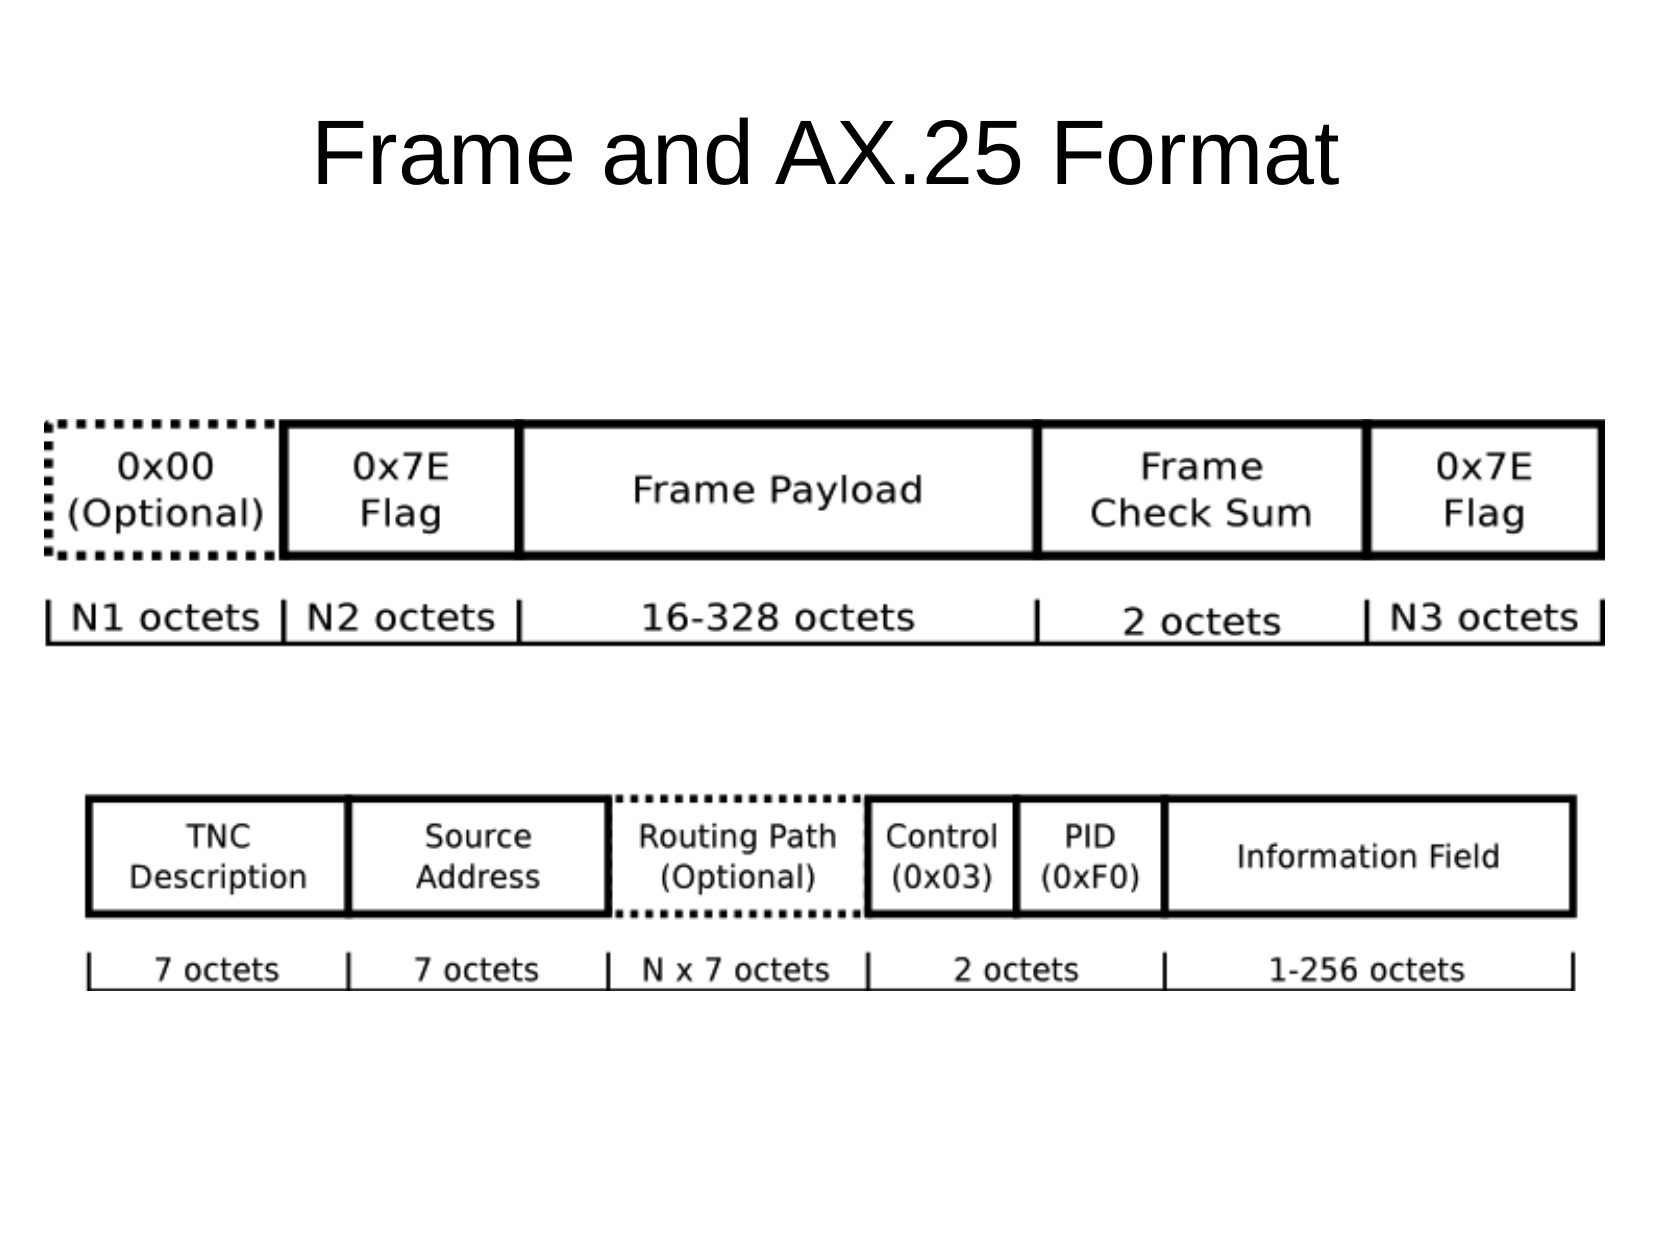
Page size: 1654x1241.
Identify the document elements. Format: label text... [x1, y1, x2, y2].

title Frame and AX.25 Format [82, 49, 1571, 257]
picture [44, 419, 1605, 991]
